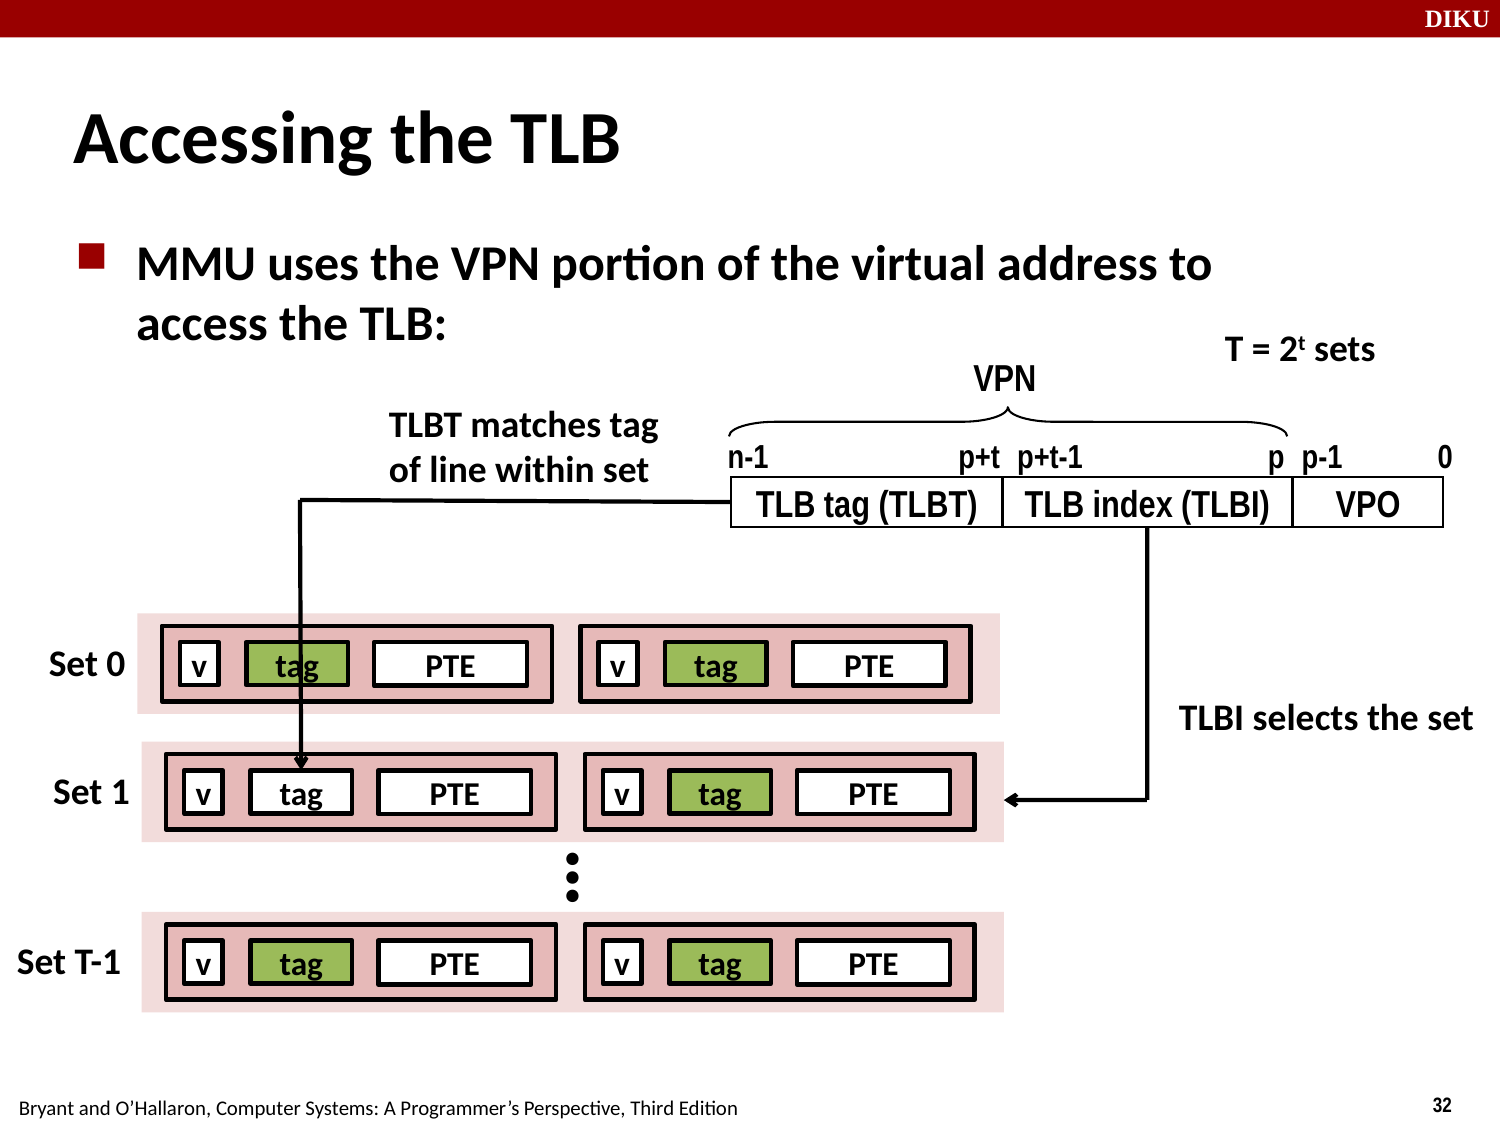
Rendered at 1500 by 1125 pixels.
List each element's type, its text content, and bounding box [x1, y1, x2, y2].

text_box TLB index (TLBI) [1002, 477, 1292, 527]
text_box VPO [1292, 477, 1444, 527]
text_box tag [303, 642, 348, 686]
text_box T = 2t sets [1210, 316, 1398, 377]
text_box v [598, 642, 638, 686]
text_box v [184, 940, 223, 984]
text_box PTE [797, 770, 950, 814]
text_box PTE [797, 940, 950, 985]
text_box Accessing the TLB [58, 71, 1304, 197]
text_box p [1253, 427, 1300, 483]
text_box tag [665, 642, 767, 686]
text_box tag [669, 770, 771, 814]
text_box TLBT matches tag of line within set [374, 392, 713, 498]
text_box [303, 613, 1000, 714]
text_box PTE [374, 642, 528, 686]
text_box v [602, 940, 642, 984]
text_box MMU uses the VPN portion of the virtual address to access the TLB: [65, 223, 1361, 363]
text_box VPN [958, 346, 1052, 407]
text_box [141, 741, 1004, 843]
text_box n-1 [713, 427, 784, 483]
text_box PTE [792, 642, 946, 686]
text_box Set T-1 [2, 929, 137, 990]
text_box [141, 911, 1004, 1013]
text_box PTE [378, 940, 532, 985]
text_box Set 0 [34, 631, 141, 691]
text_box TLB tag (TLBT) [730, 477, 1002, 527]
text_box p+t-1 [1016, 427, 1099, 483]
text_box v [602, 770, 642, 814]
text_box TLBI selects the set [1164, 685, 1490, 746]
text_box PTE [378, 770, 532, 814]
text_box tag [250, 770, 353, 814]
text_box p-1 [1300, 427, 1358, 477]
text_box tag [246, 642, 298, 686]
text_box … [487, 843, 603, 911]
text_box v [184, 770, 223, 814]
text_box Set 1 [38, 759, 145, 820]
text_box 0 [1422, 427, 1468, 483]
text_box [137, 613, 298, 714]
text_box p+t [943, 427, 1016, 483]
text_box v [179, 642, 219, 686]
text_box tag [250, 940, 353, 984]
text_box tag [669, 940, 771, 984]
